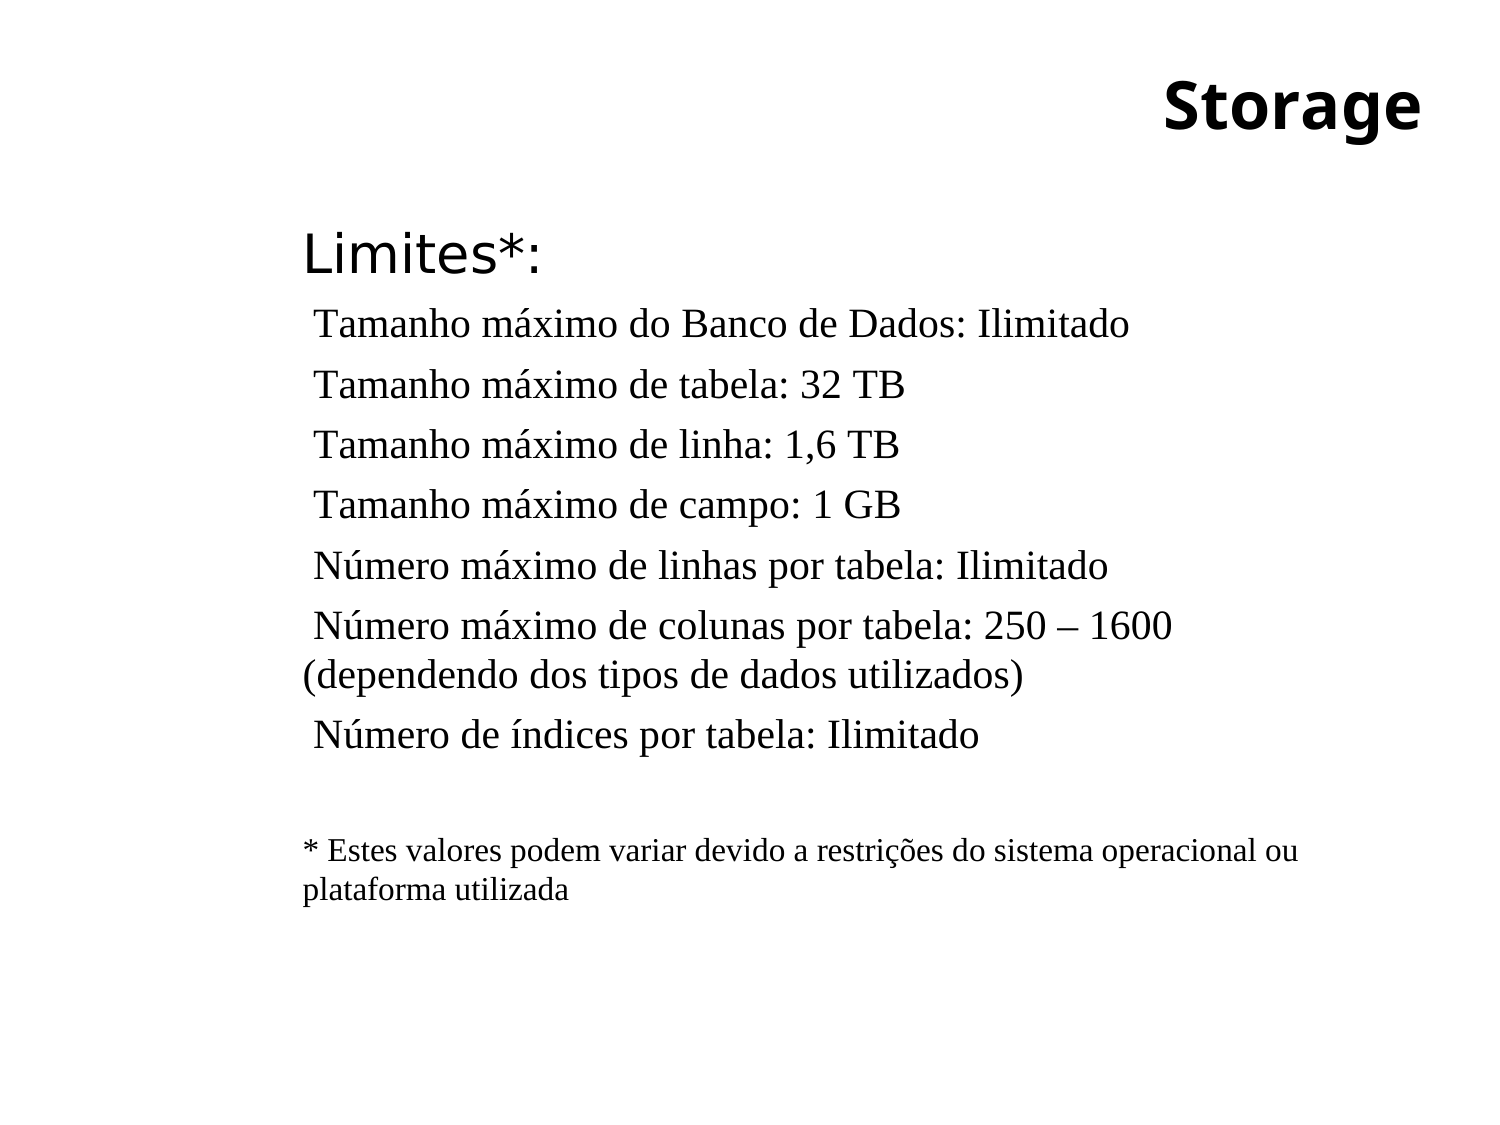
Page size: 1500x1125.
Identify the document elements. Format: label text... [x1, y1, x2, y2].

text_box Storage [475, 50, 1438, 152]
text_box Limites*: Tamanho máximo do Banco de Dados: Ilimitado Tamanho máximo de tabela: 32 TB Tamanho máximo de linha: 1,6 TB Tamanho máximo de campo: 1 GB Número máximo de linhas por tabela: Ilimitado Número máximo de colunas por tabela: 250 – 1600 (dependendo dos tipos de dados utilizados) Número de índices por tabela: Ilimitado * Estes valores podem variar devido a restrições do sistema operacional ou plataforma utilizada [287, 212, 1413, 959]
